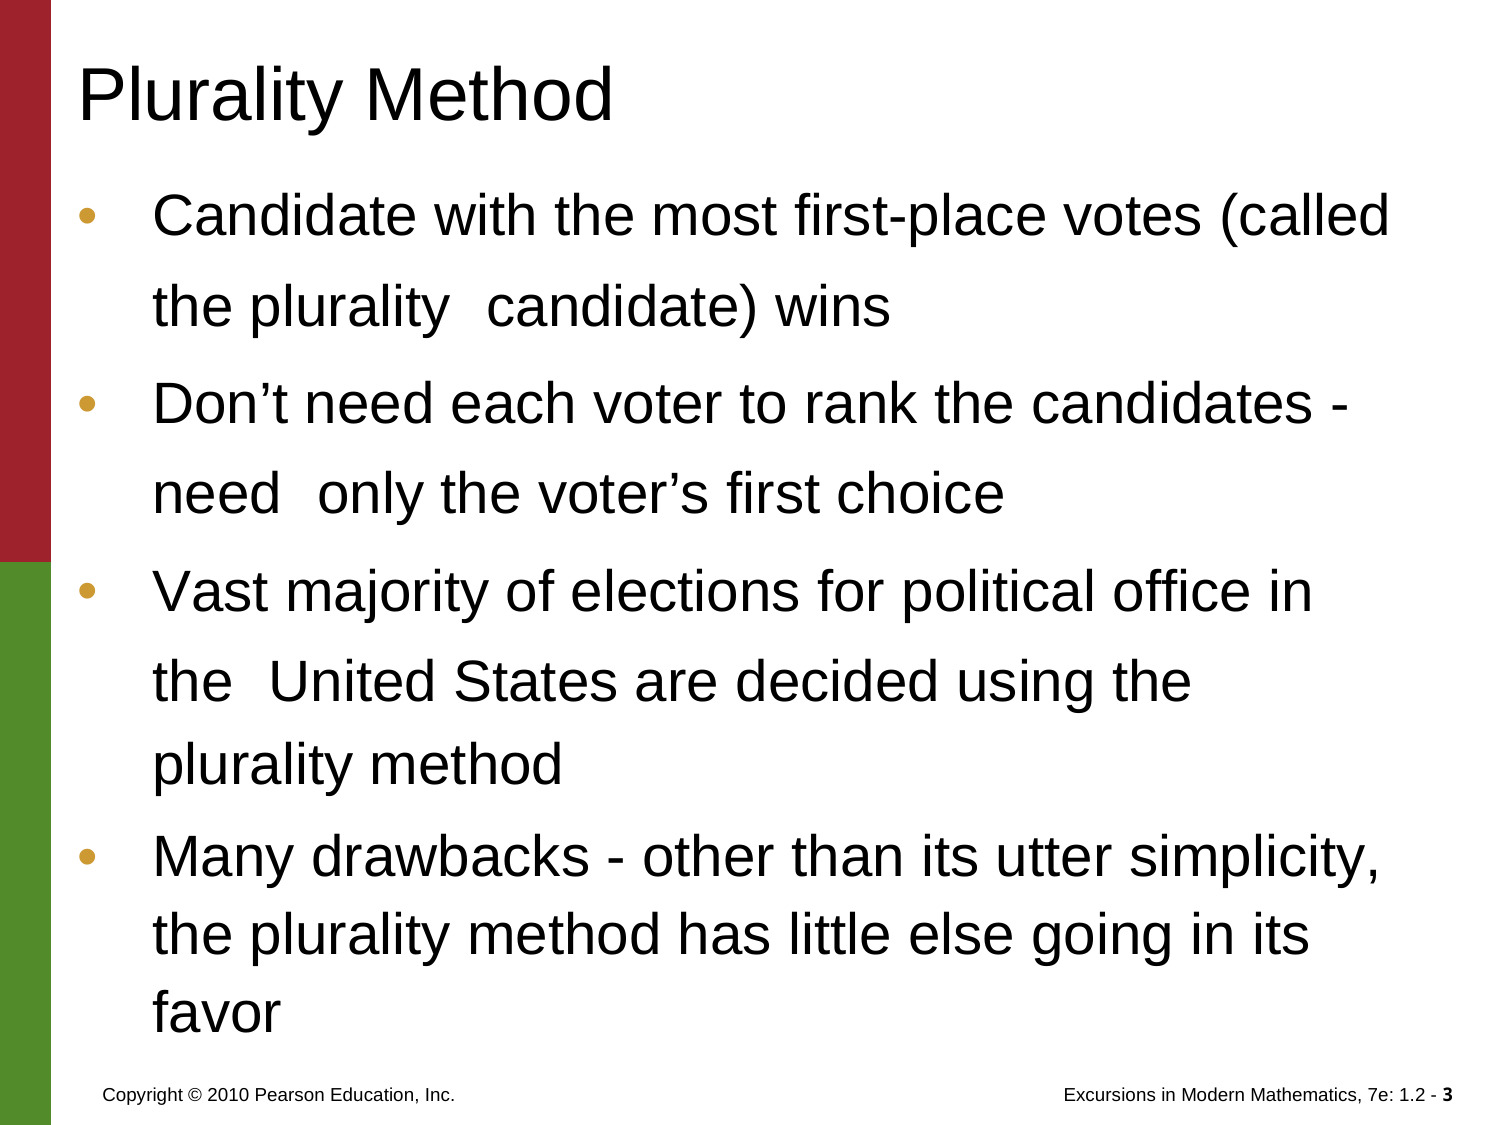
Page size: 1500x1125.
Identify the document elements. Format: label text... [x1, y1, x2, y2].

text_box Plurality Method [62, 37, 1413, 143]
list Candidate with the most first-place votes (called the plurality candidate) wins Don’t need each voter to rank the candidates - need only the voter’s first choice Vast majority of elections for political office in the United States are decided using the plurality method Many drawbacks - other than its utter simplicity, the plurality method has little else going in its favor [62, 162, 1426, 1061]
